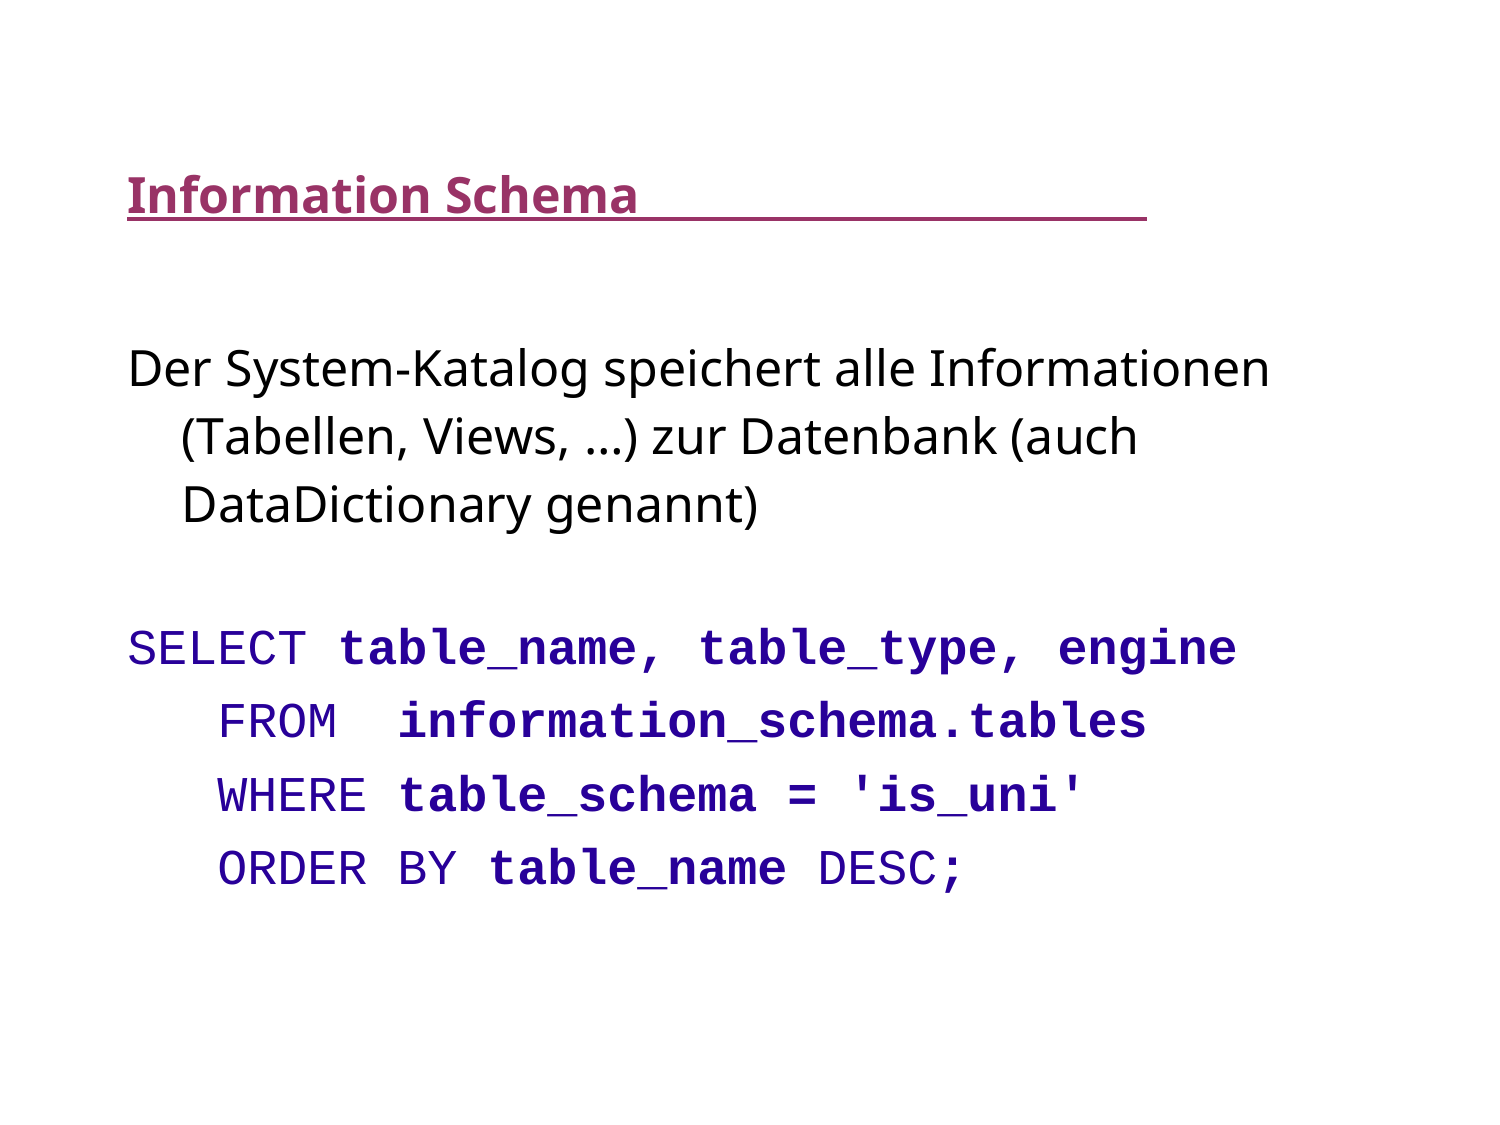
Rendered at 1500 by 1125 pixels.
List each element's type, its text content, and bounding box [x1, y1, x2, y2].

list Der System-Katalog speichert alle Informationen (Tabellen, Views, …) zur Datenbank (auch DataDictionary genannt) SELECT table_name, table_type, engine FROM information_schema.tables WHERE table_schema = 'is_uni' ORDER BY table_name DESC; [112, 324, 1388, 1001]
title Information Schema [112, 99, 1388, 288]
